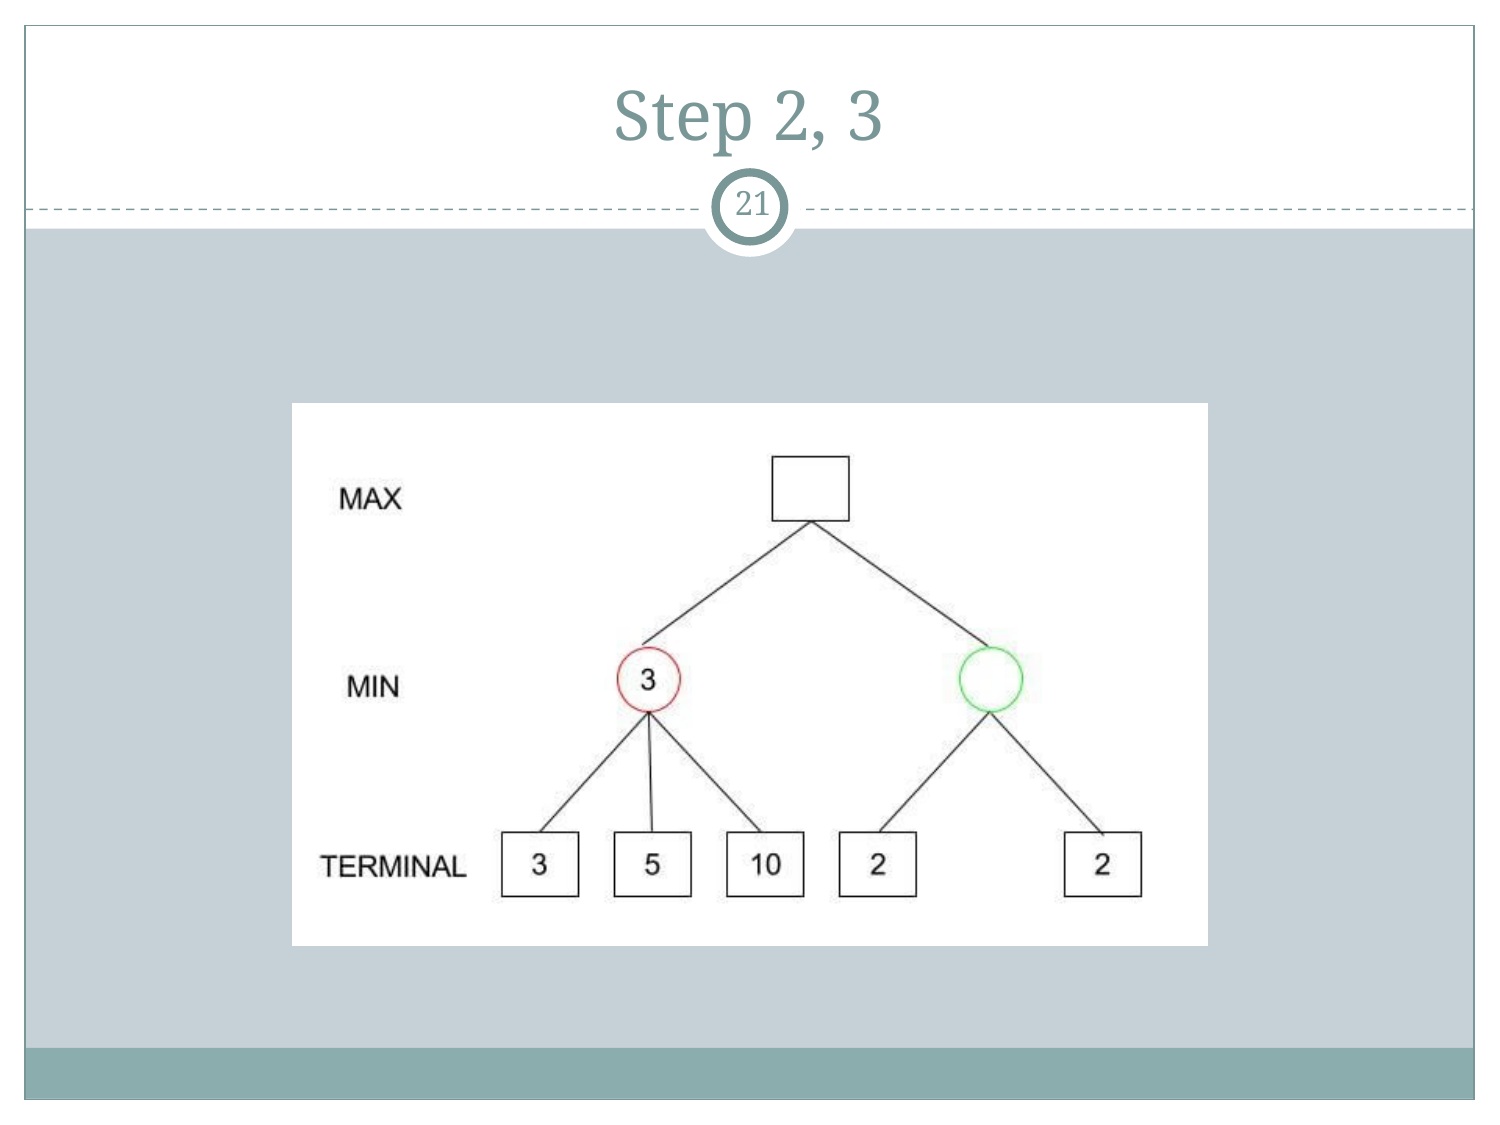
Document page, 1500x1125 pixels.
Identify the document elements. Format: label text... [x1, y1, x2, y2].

picture [292, 403, 1208, 947]
slide_number <number> [715, 168, 791, 241]
title Step 2, 3 [49, 37, 1450, 162]
